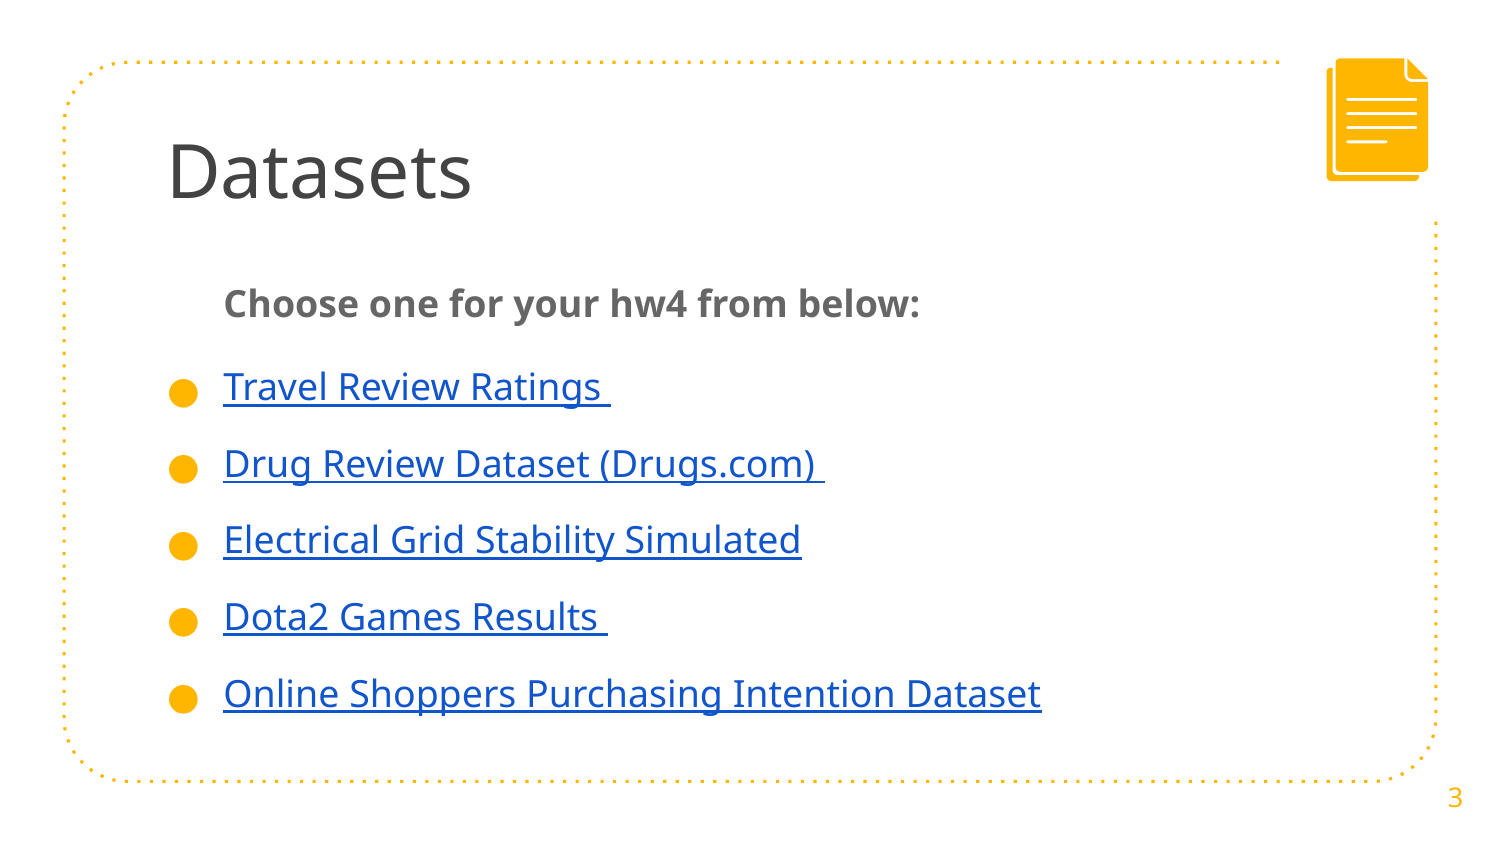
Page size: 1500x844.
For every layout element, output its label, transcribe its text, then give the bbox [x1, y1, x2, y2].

text_box [1335, 58, 1429, 172]
text_box [1326, 67, 1419, 182]
text_box [1407, 58, 1429, 80]
list Choose one for your hw4 from below: Travel Review Ratings Drug Review Dataset (Drugs.com) Electrical Grid Stability Simulated Dota2 Games Results Online Shoppers Purchasing Intention Dataset [133, 242, 1391, 753]
title Datasets [151, 108, 1278, 218]
slide_number 1 [1411, 753, 1500, 844]
